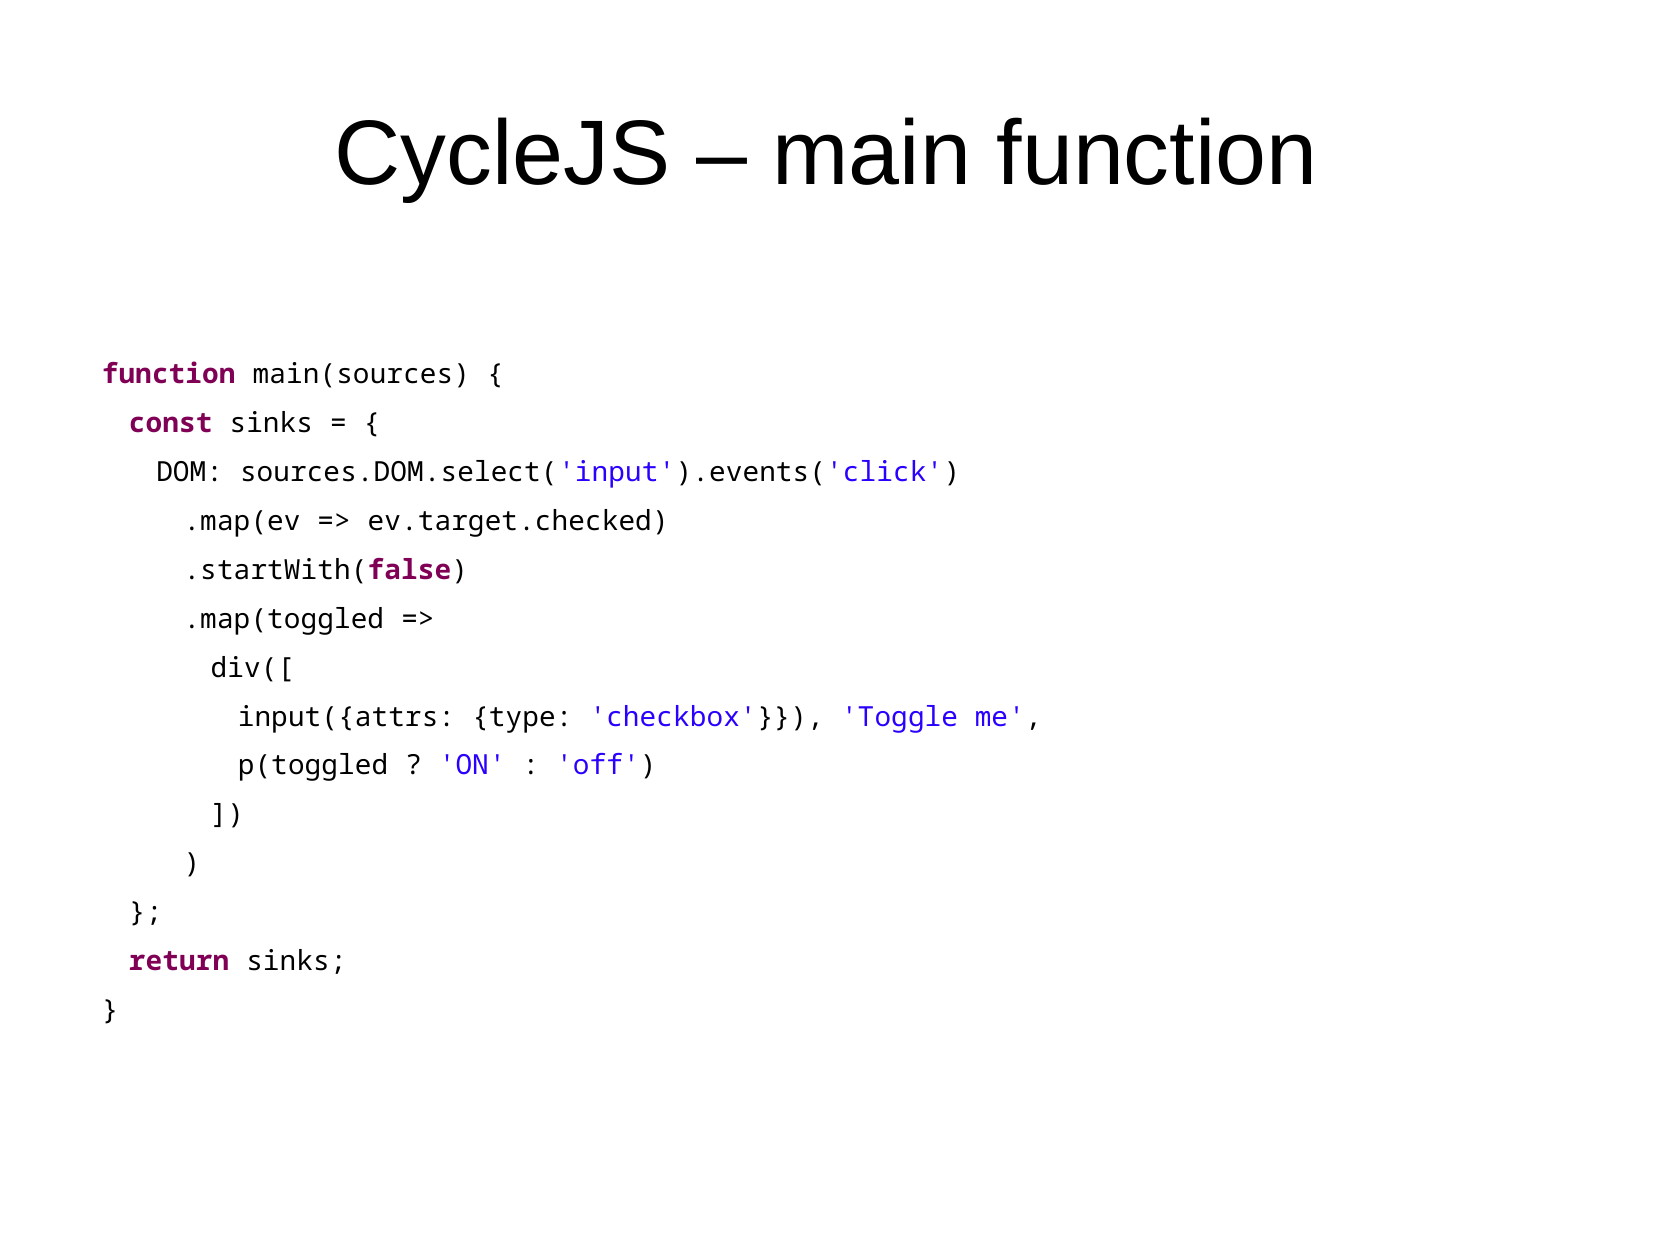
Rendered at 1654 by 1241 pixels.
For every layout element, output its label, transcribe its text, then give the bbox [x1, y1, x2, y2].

title CycleJS – main function [82, 49, 1571, 257]
list function main(sources) { const sinks = { DOM: sources.DOM.select('input').events('click') .map(ev => ev.target.checked) .startWith(false) .map(toggled => div([ input({attrs: {type: 'checkbox'}}), 'Toggle me', p(toggled ? 'ON' : 'off') ]) ) }; return sinks; } [101, 315, 1591, 1035]
